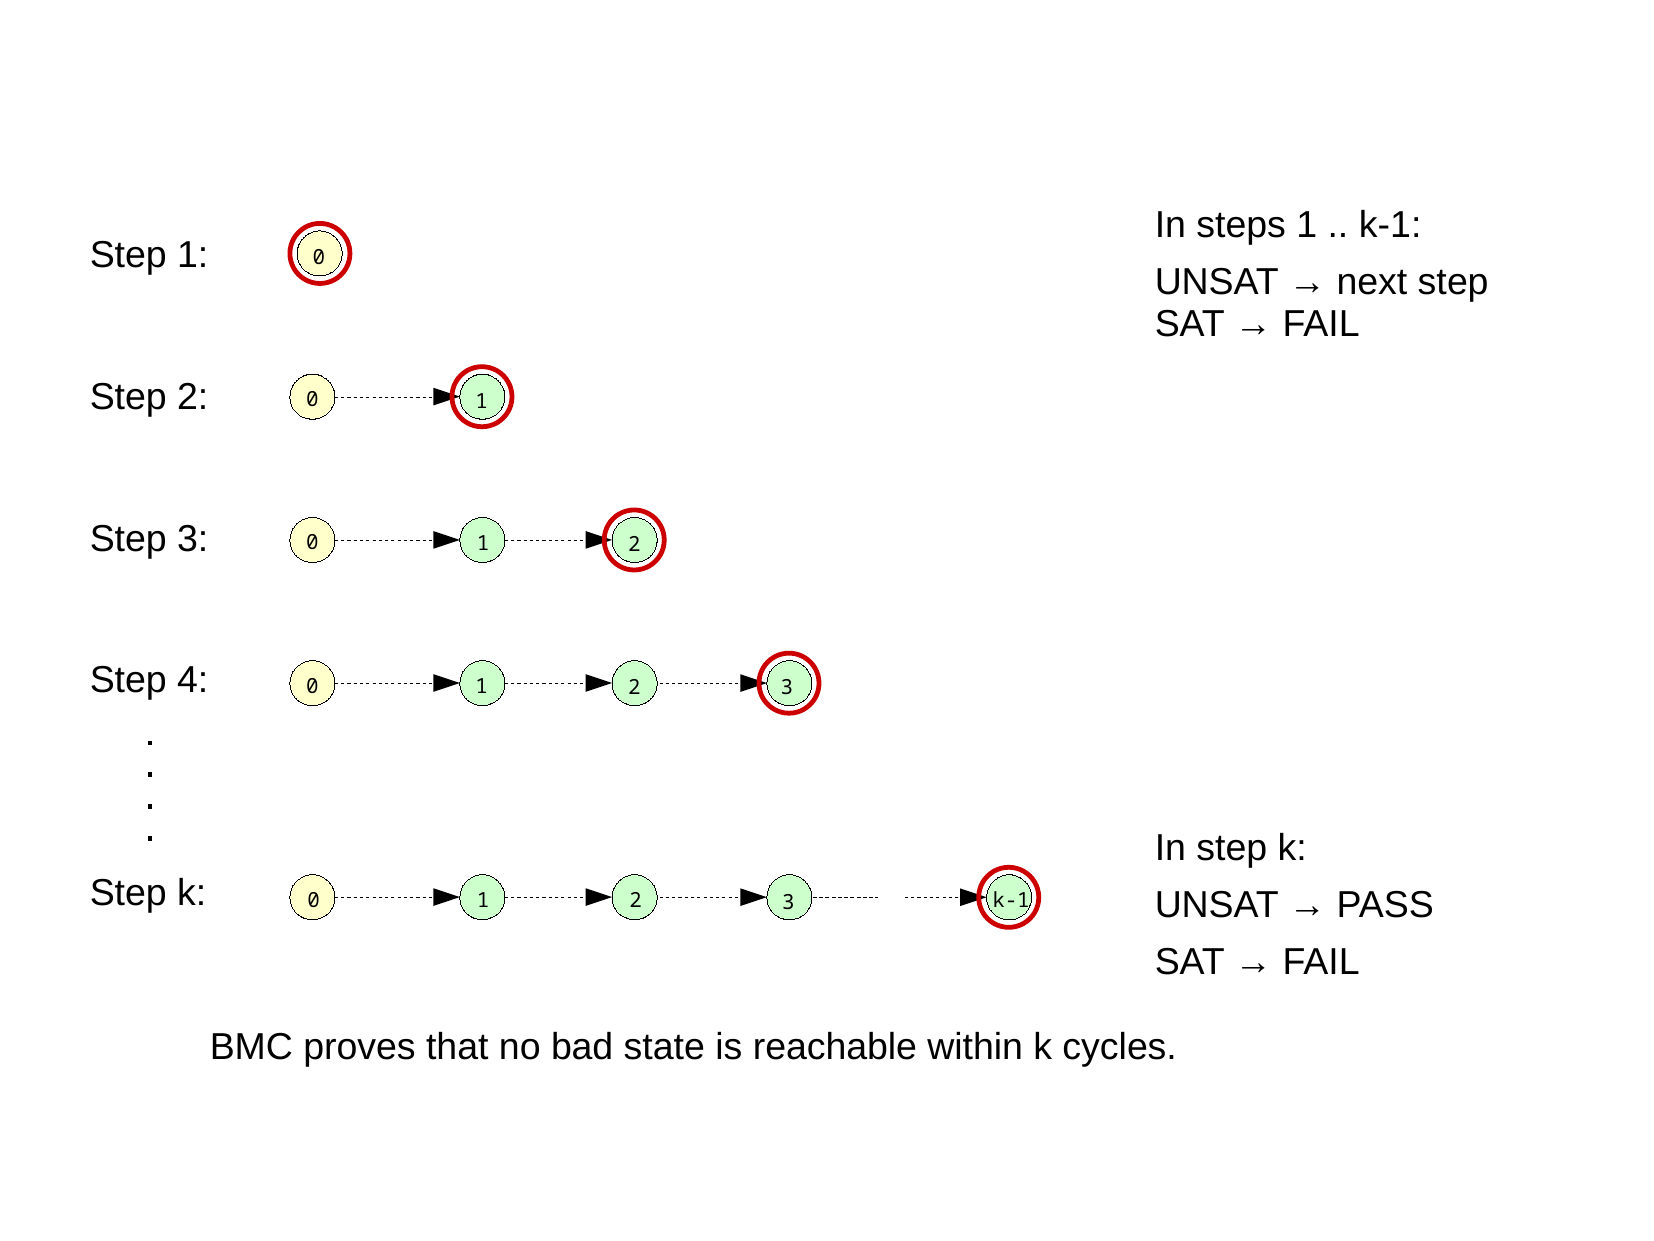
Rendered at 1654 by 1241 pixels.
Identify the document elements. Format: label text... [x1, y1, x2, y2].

text_box [300, 660, 325, 664]
text_box [777, 660, 802, 664]
text_box Step 1: [75, 226, 256, 284]
text_box [622, 874, 647, 878]
text_box 1 [462, 877, 523, 927]
text_box Step 4: [75, 651, 256, 709]
text_box 0 [291, 376, 352, 426]
text_box 0 [291, 664, 352, 714]
text_box Step k: [75, 864, 256, 922]
text_box [470, 517, 495, 521]
text_box 3 [765, 664, 826, 714]
text_box 2 [613, 521, 674, 571]
text_box 0 [291, 519, 352, 569]
text_box [470, 660, 495, 664]
text_box In step k: UNSAT → PASS SAT → FAIL [1140, 819, 1531, 991]
text_box 1 [460, 378, 521, 428]
text_box k-1 [977, 877, 1072, 939]
text_box [776, 874, 803, 879]
text_box 0 [297, 234, 358, 284]
text_box [622, 517, 647, 521]
text_box Step 2: [75, 368, 256, 425]
text_box [308, 230, 332, 234]
text_box [622, 660, 647, 664]
text_box 2 [613, 664, 674, 714]
text_box 2 [614, 878, 675, 928]
text_box In steps 1 .. k-1: UNSAT → next step SAT → FAIL [1140, 196, 1563, 353]
text_box 1 [460, 664, 521, 713]
text_box 1 [462, 521, 523, 570]
text_box BMC proves that no bad state is reachable within k cycles. [195, 1018, 1216, 1076]
text_box [469, 374, 495, 378]
text_box 3 [767, 879, 828, 929]
text_box Step 3: [75, 509, 256, 567]
text_box 0 [292, 877, 353, 927]
